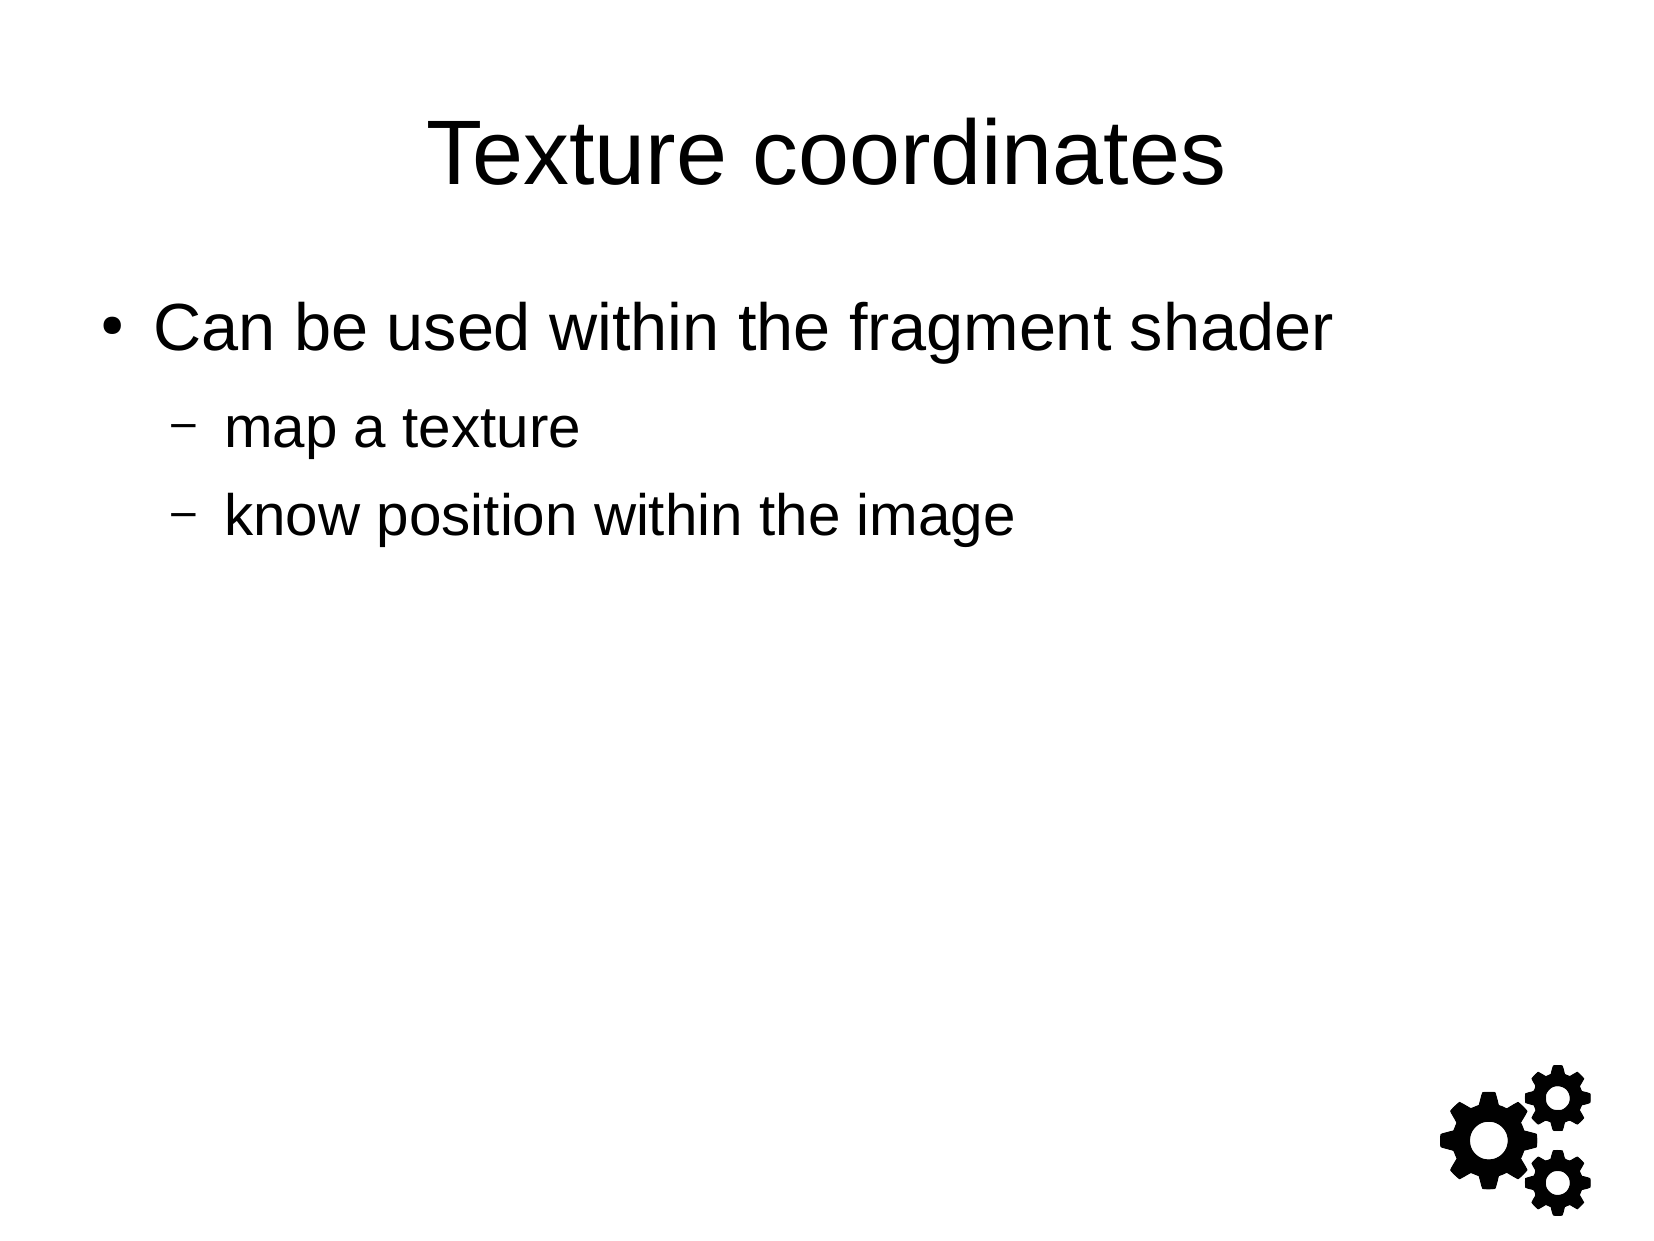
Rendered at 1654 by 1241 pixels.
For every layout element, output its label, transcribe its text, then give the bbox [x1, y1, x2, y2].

title Texture coordinates [82, 49, 1571, 257]
picture [1440, 1065, 1591, 1216]
list Can be used within the fragment shader map a texture know position within the image [82, 290, 1571, 1010]
